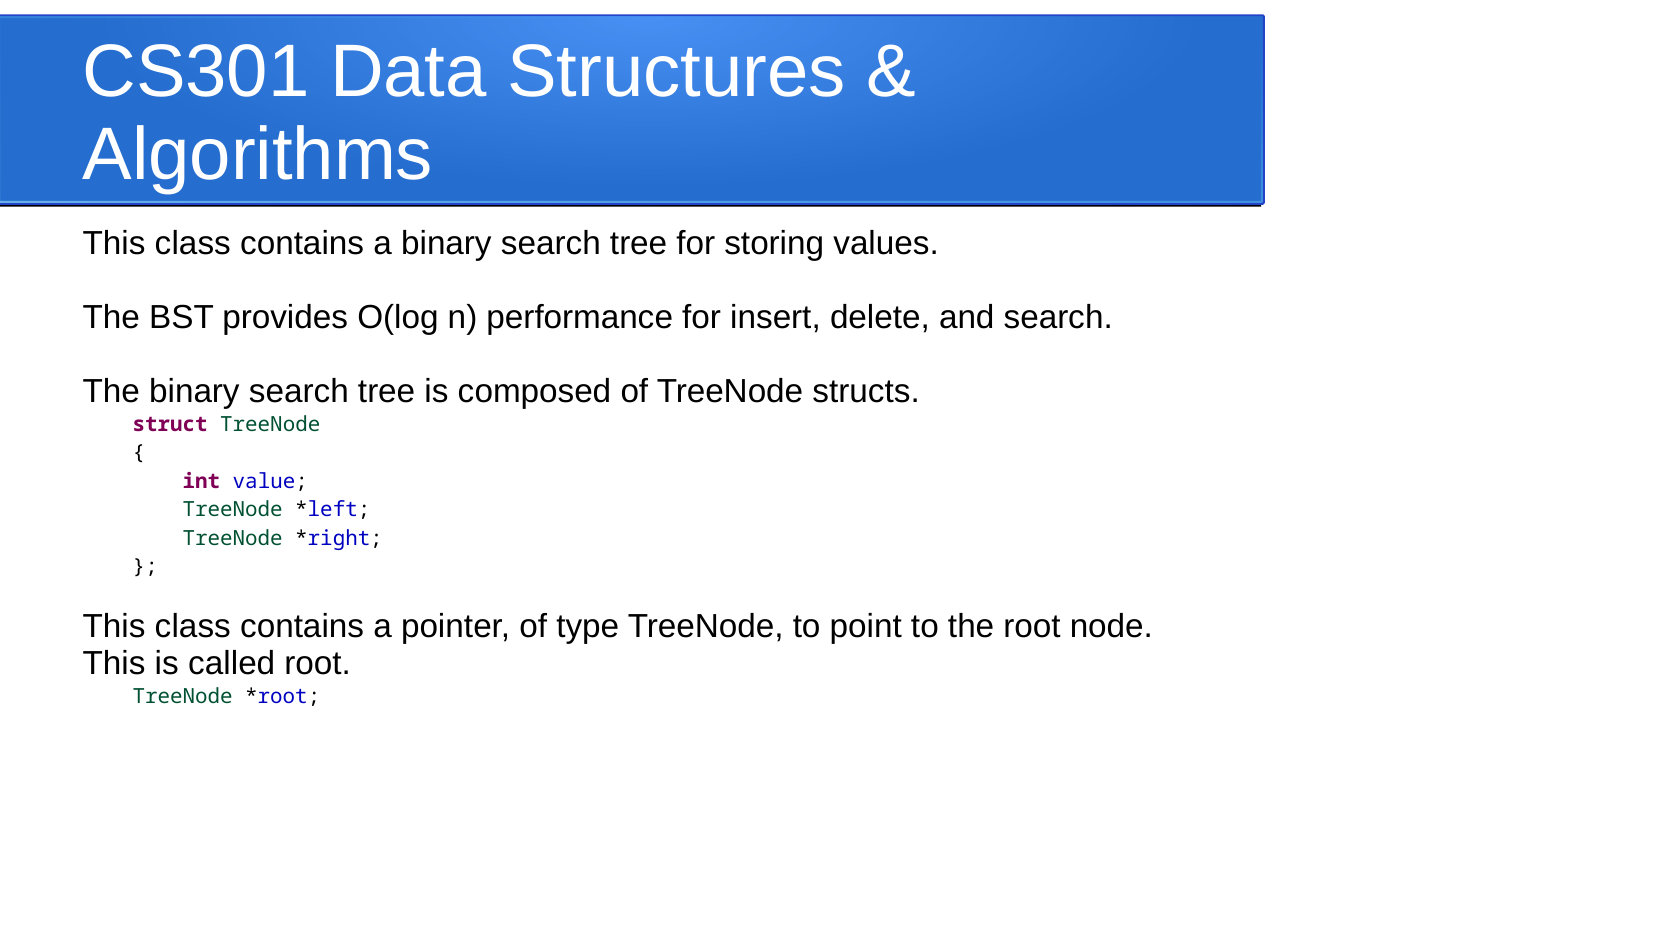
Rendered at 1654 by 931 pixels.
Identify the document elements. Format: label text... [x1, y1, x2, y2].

subtitle This class contains a binary search tree for storing values. The BST provides O(log n) performance for insert, delete, and search. The binary search tree is composed of TreeNode structs. struct TreeNode { int value; TreeNode *left; TreeNode *right; }; This class contains a pointer, of type TreeNode, to point to the root node. This is called root. TreeNode *root; [82, 224, 1171, 855]
title CS301 Data Structures & Algorithms [82, 29, 1235, 196]
